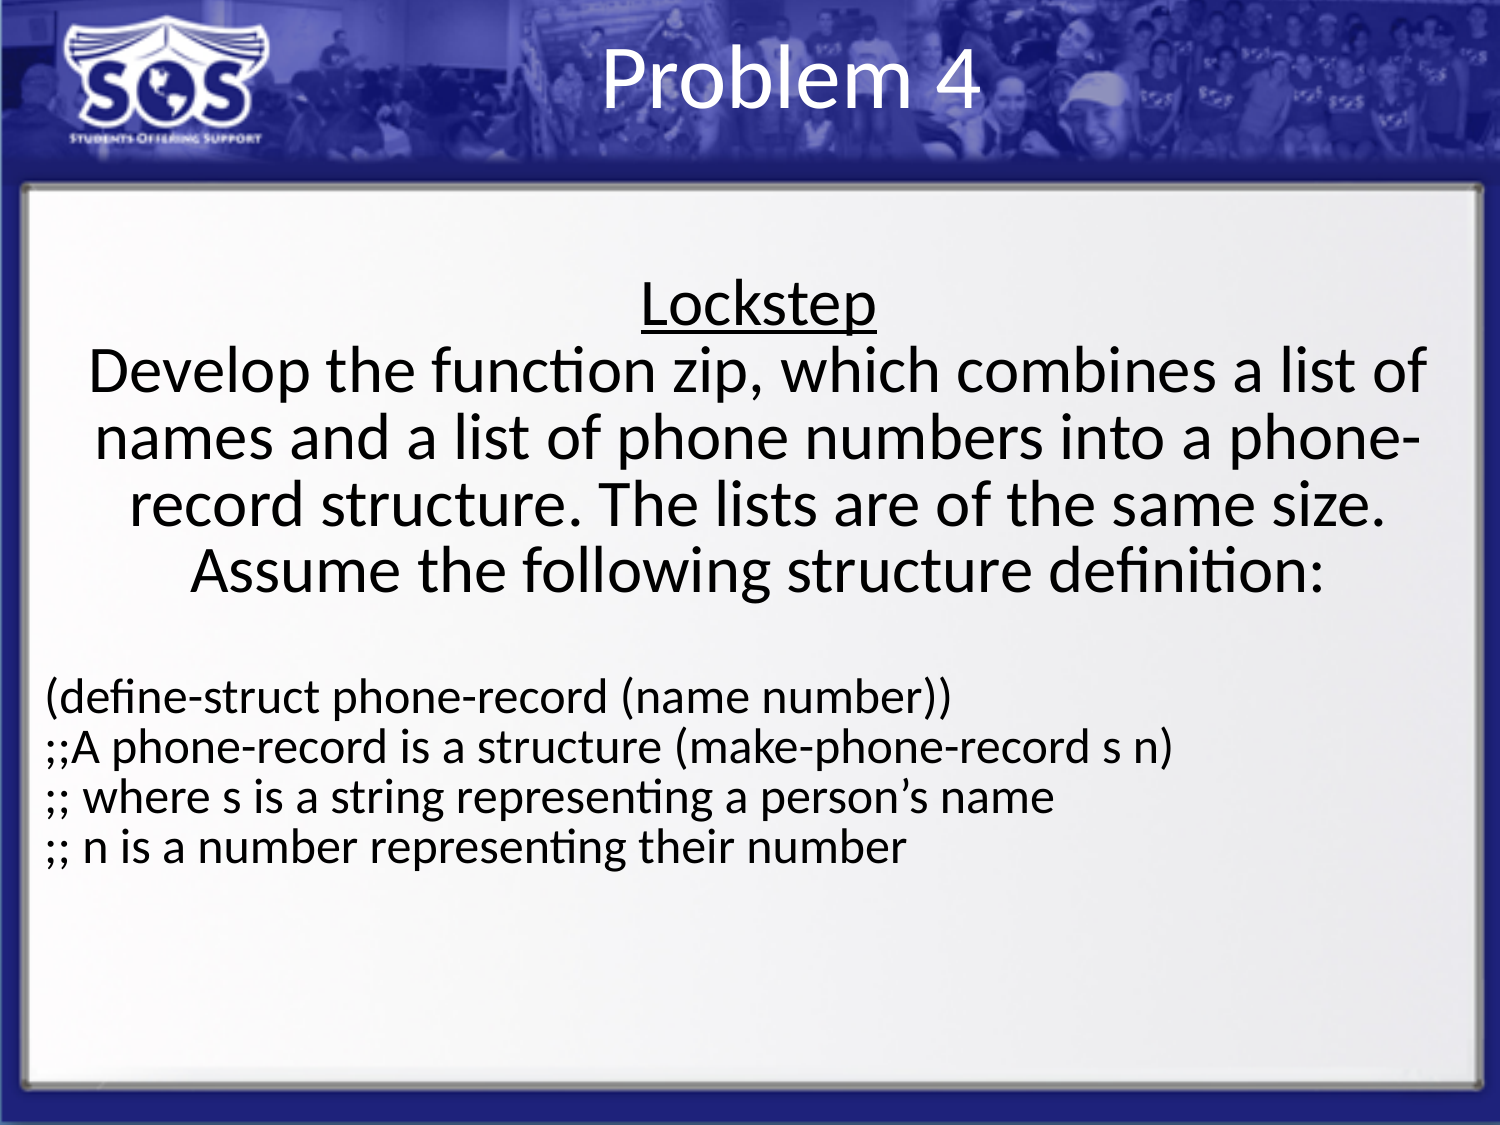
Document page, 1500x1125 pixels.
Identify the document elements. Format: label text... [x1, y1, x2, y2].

picture [0, 0, 1500, 1125]
text_box Lockstep Develop the function zip, which combines a list of names and a list of phone numbers into a phone-record structure. The lists are of the same size. Assume the following structure definition: (define-struct phone-record (name number)) ;;A phone-record is a structure (make-phone-record s n) ;; where s is a string representing a person’s name ;; n is a number representing their number [29, 268, 1489, 1011]
text_box Problem 4 [230, 30, 1353, 157]
